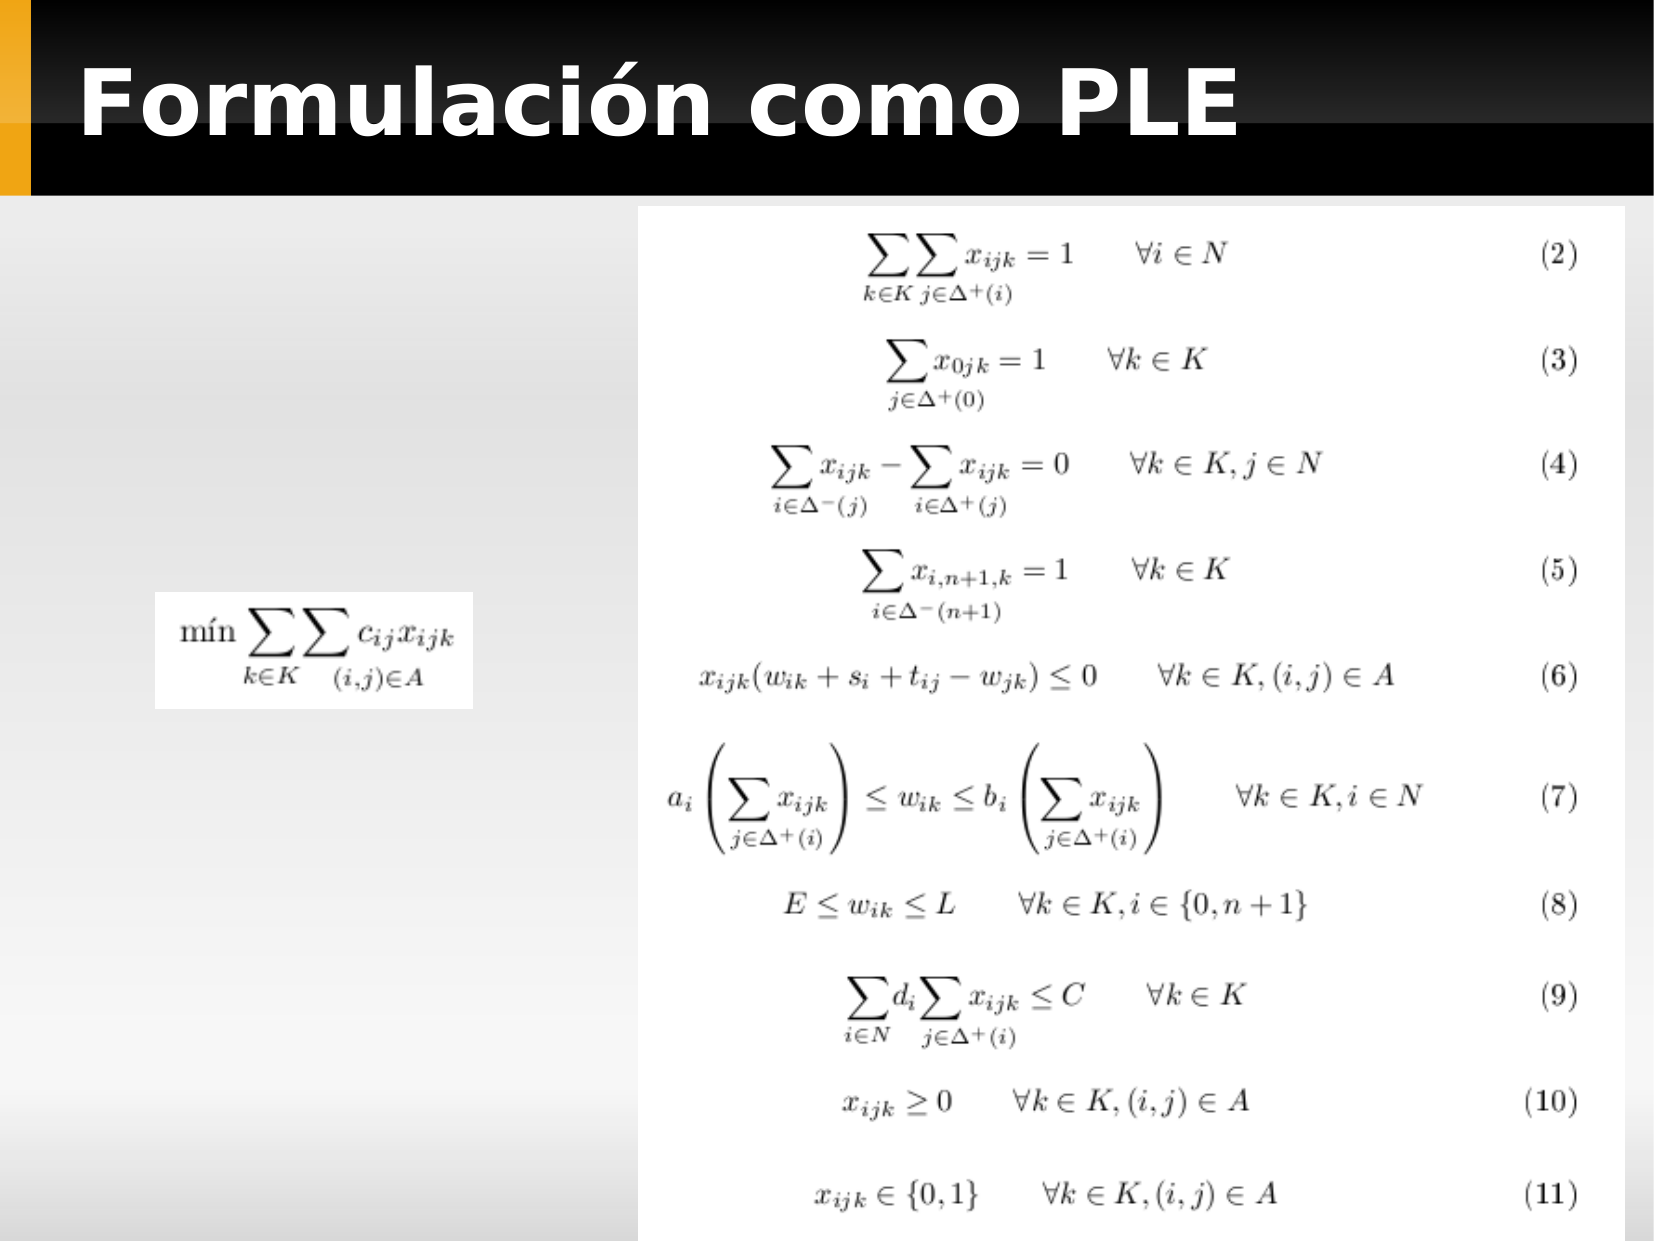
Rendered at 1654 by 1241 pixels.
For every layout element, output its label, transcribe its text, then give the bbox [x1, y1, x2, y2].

title Formulación como PLE [76, 0, 1565, 208]
picture [0, 0, 1654, 1241]
